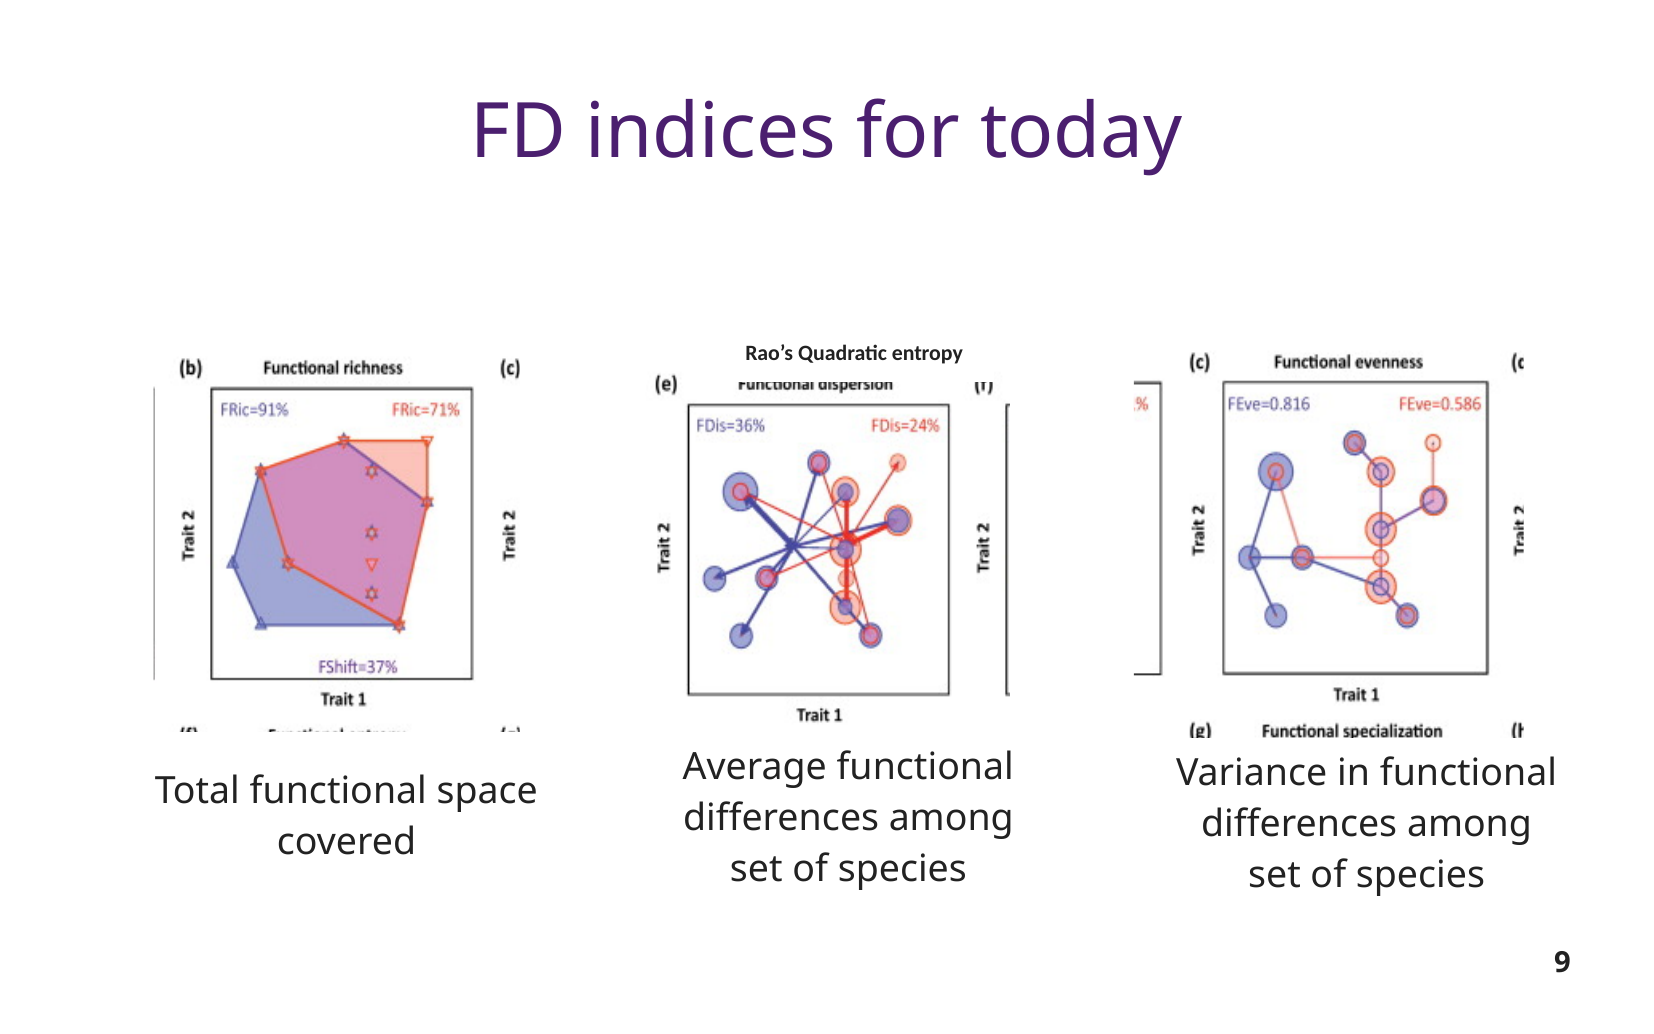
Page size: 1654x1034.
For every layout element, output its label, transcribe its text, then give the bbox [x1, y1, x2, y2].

picture [643, 348, 1010, 727]
text_box Average functional differences among set of species [637, 732, 1060, 901]
picture [153, 343, 520, 732]
title FD indices for today [82, 41, 1571, 214]
text_box Variance in functional differences among set of species [1156, 738, 1578, 907]
picture [1133, 337, 1524, 738]
text_box Total functional space covered [135, 755, 558, 874]
text_box Rao’s Quadratic entropy [714, 336, 995, 382]
